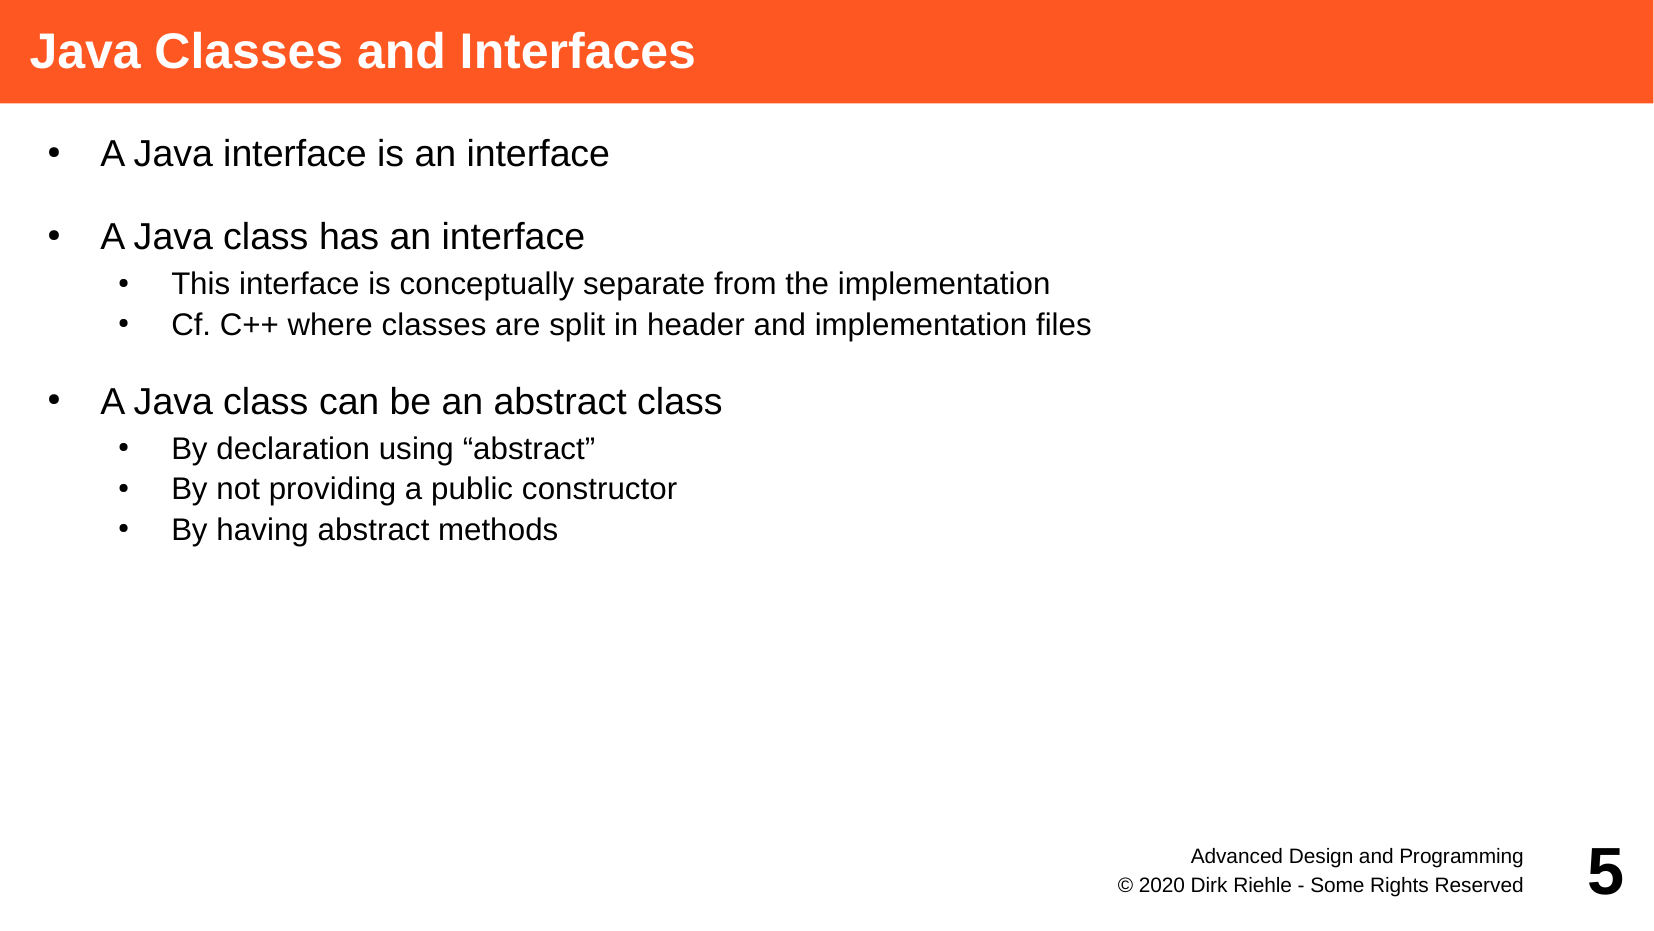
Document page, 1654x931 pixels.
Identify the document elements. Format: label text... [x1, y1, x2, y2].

title Java Classes and Interfaces [0, 0, 1654, 104]
list A Java interface is an interface A Java class has an interface This interface is conceptually separate from the implementation Cf. C++ where classes are split in header and implementation files A Java class can be an abstract class By declaration using “abstract” By not providing a public constructor By having abstract methods [29, 132, 1625, 813]
